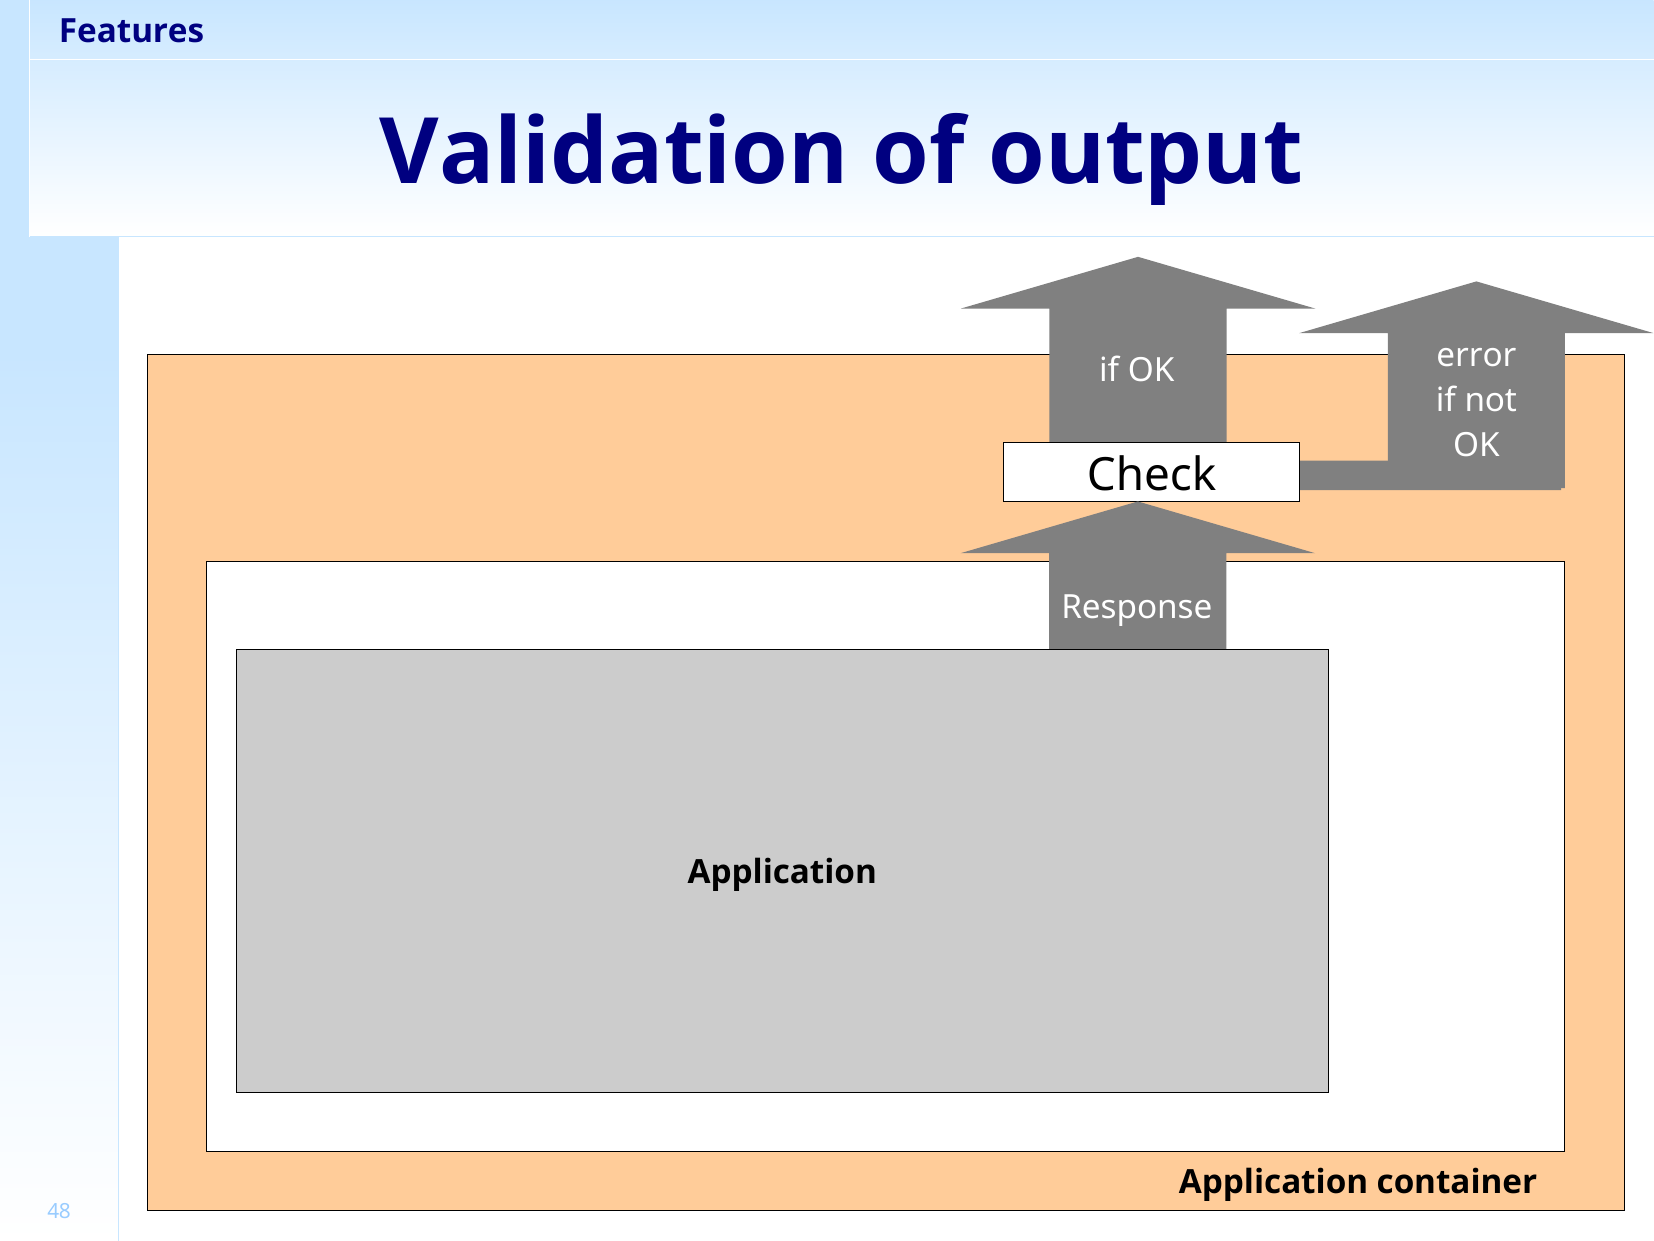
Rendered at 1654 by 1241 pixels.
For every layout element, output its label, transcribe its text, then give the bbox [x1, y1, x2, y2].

text_box error if not OK [1387, 324, 1565, 473]
text_box Application [236, 649, 1329, 1093]
text_box [147, 256, 1625, 1211]
title Validation of output [29, 59, 1654, 237]
title Features [59, 0, 355, 60]
text_box [1299, 281, 1654, 334]
text_box Response [1062, 561, 1211, 650]
text_box Check [1003, 442, 1300, 502]
text_box if OK [1062, 295, 1211, 443]
text_box Application container [1092, 1151, 1625, 1211]
